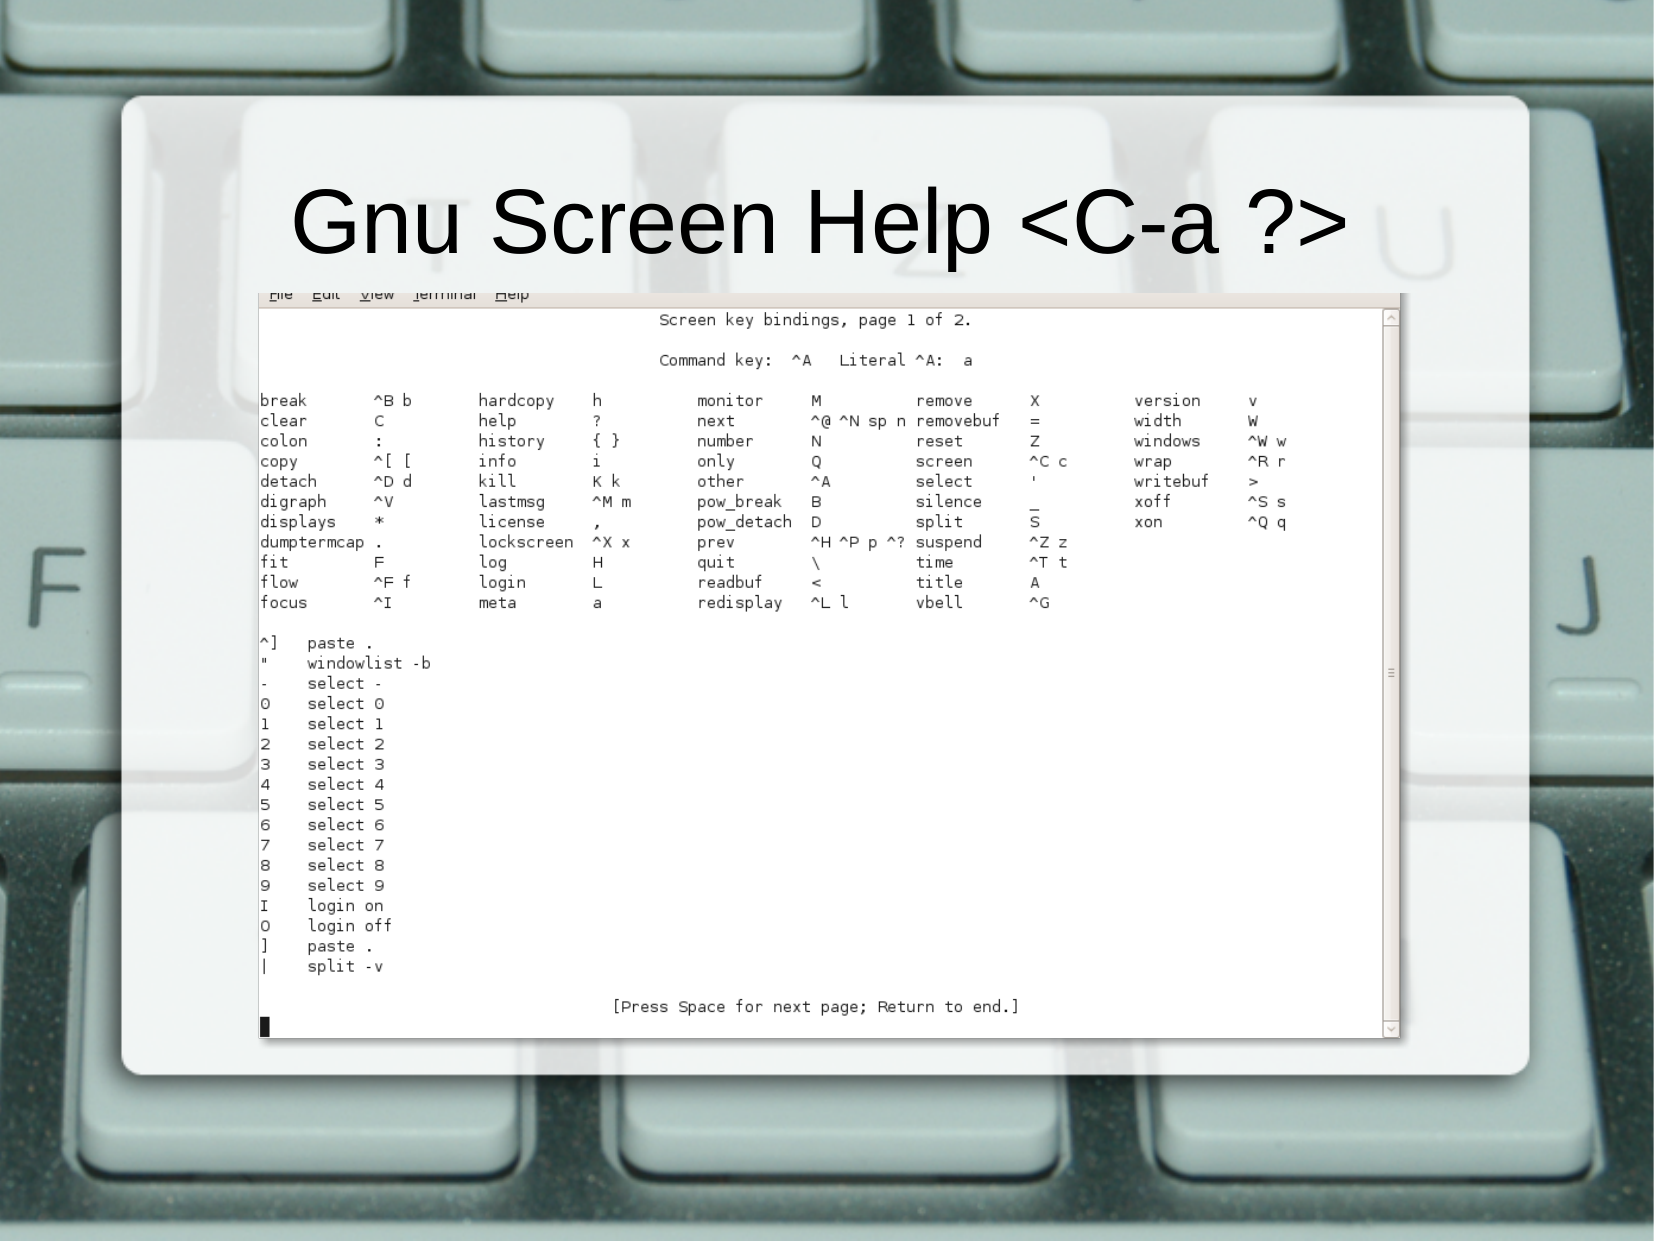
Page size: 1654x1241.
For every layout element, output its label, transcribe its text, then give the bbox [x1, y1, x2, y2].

title Gnu Screen Help <C-a ?> [135, 117, 1506, 325]
chart [177, 293, 1536, 1201]
picture [0, 0, 1654, 1241]
